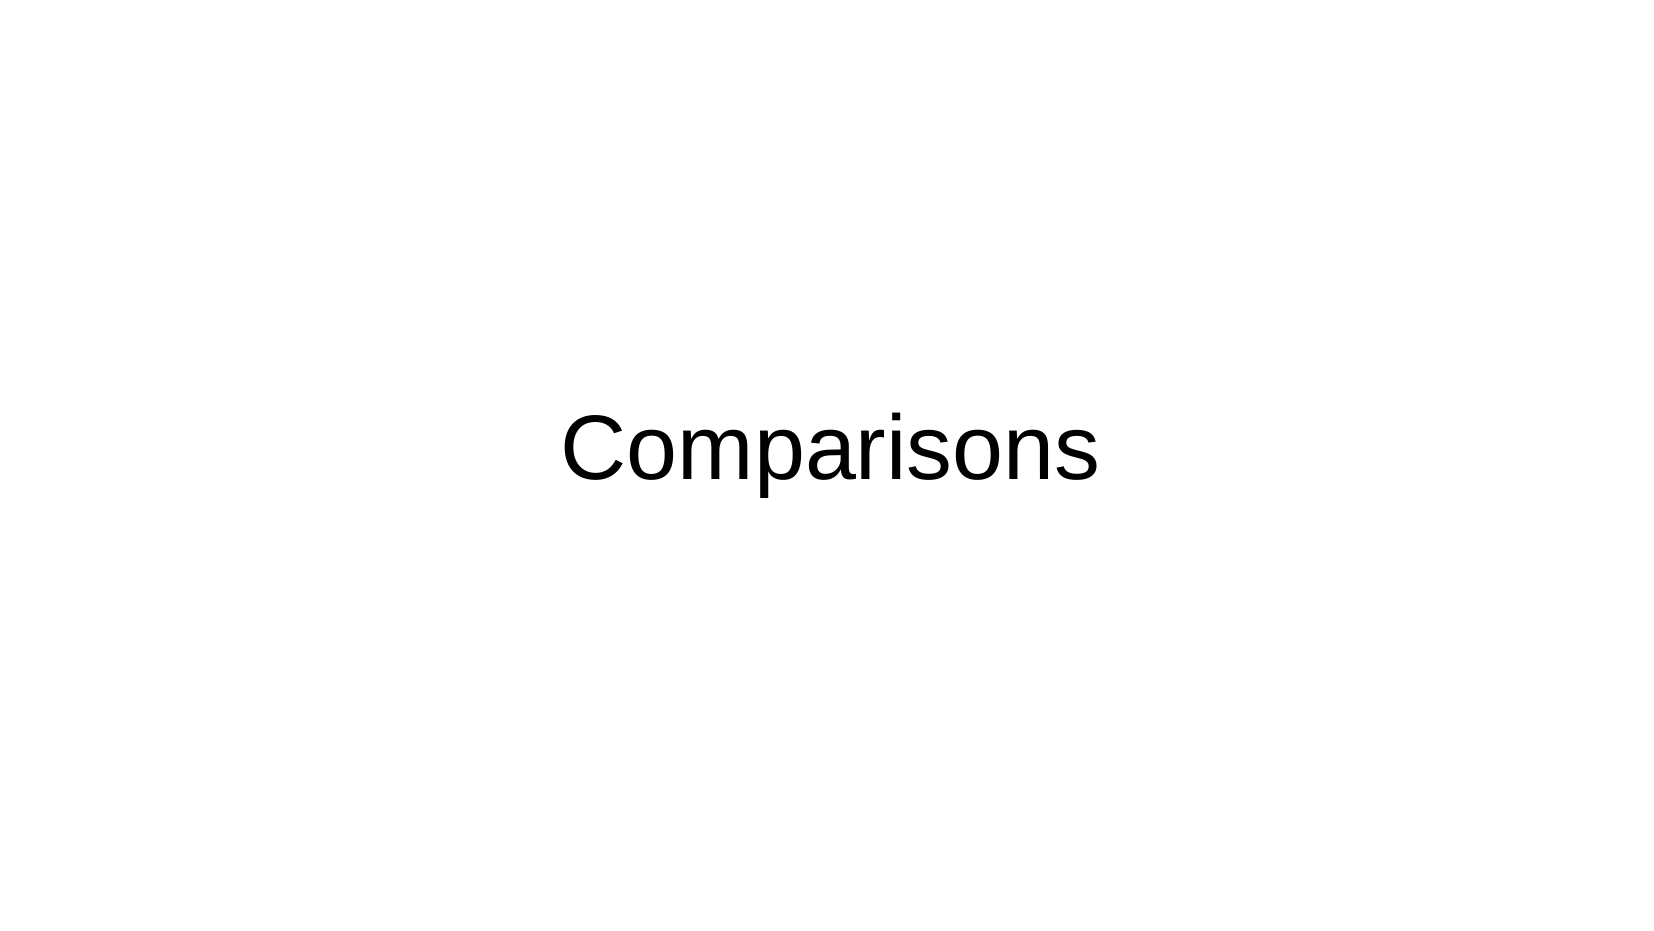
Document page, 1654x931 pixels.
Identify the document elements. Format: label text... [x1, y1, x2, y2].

title Comparisons [86, 369, 1576, 526]
